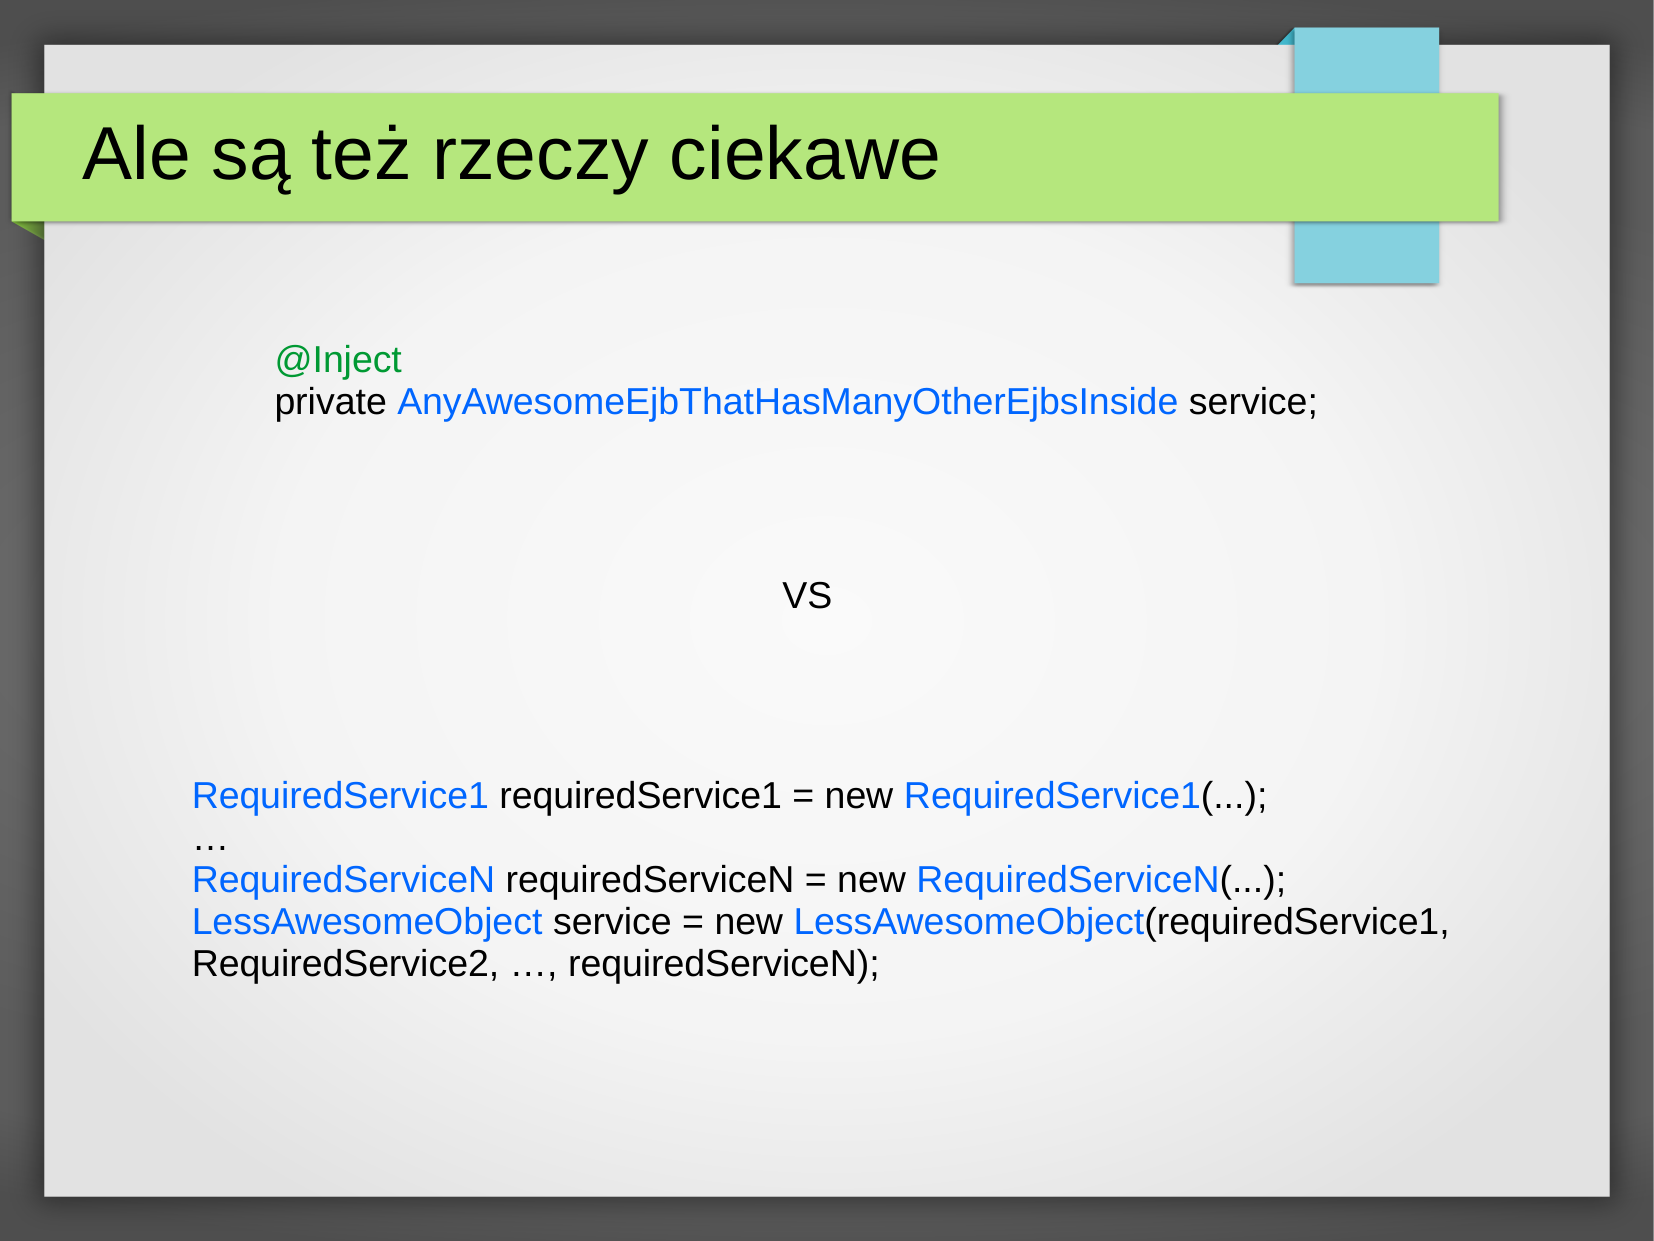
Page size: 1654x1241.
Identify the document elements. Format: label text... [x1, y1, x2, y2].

title Ale są też rzeczy ciekawe [82, 94, 1264, 213]
text_box @Inject private AnyAwesomeEjbThatHasManyOtherEjbsInside service; [259, 330, 1331, 430]
picture [0, 0, 1654, 1241]
text_box RequiredService1 requiredService1 = new RequiredService1(...); … RequiredServiceN requiredServiceN = new RequiredServiceN(...); LessAwesomeObject service = new LessAwesomeObject(requiredService1, RequiredService2, …, requiredServiceN); [177, 767, 1465, 993]
text_box VS [767, 566, 848, 624]
